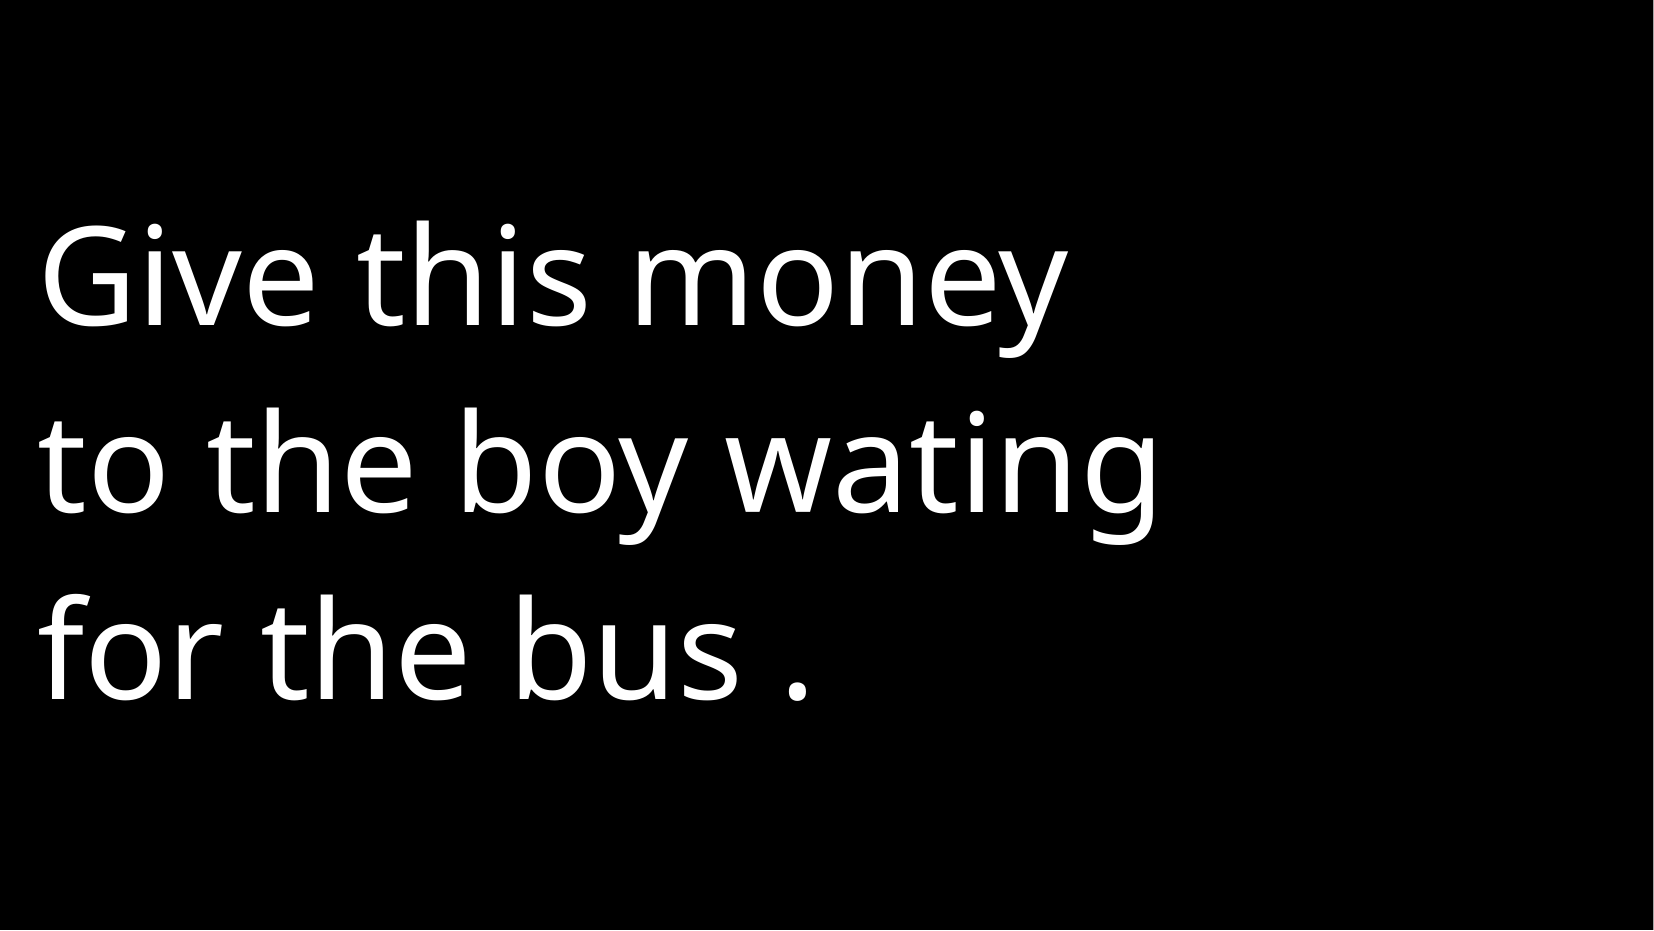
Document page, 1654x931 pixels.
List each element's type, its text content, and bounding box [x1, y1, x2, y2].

title Give this money to the boy wating for the bus . [37, 19, 1612, 900]
